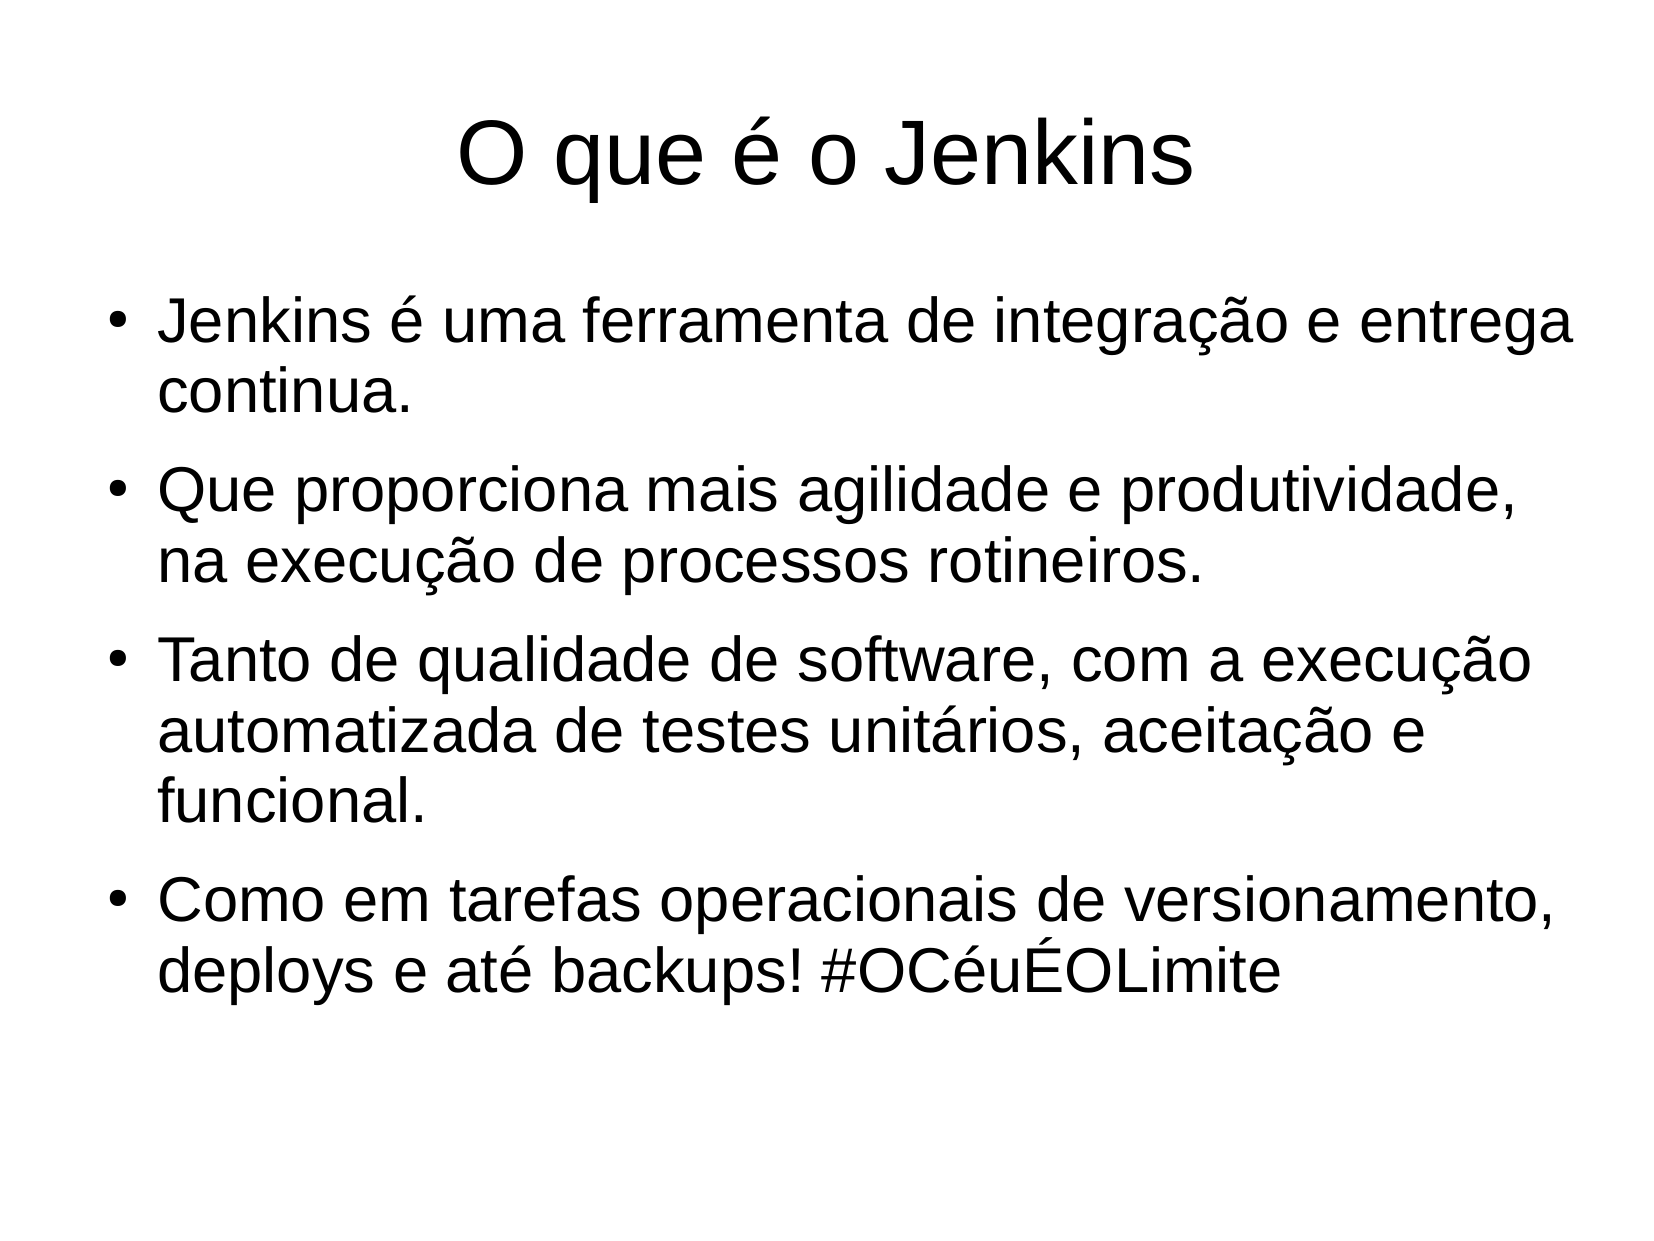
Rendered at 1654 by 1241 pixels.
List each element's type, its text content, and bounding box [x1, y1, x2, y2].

list Jenkins é uma ferramenta de integração e entrega continua. Que proporciona mais agilidade e produtividade, na execução de processos rotineiros. Tanto de qualidade de software, com a execução automatizada de testes unitários, aceitação e funcional. Como em tarefas operacionais de versionamento, deploys e até backups! #OCéuÉOLimite [90, 285, 1579, 1111]
title O que é o Jenkins [82, 49, 1571, 257]
